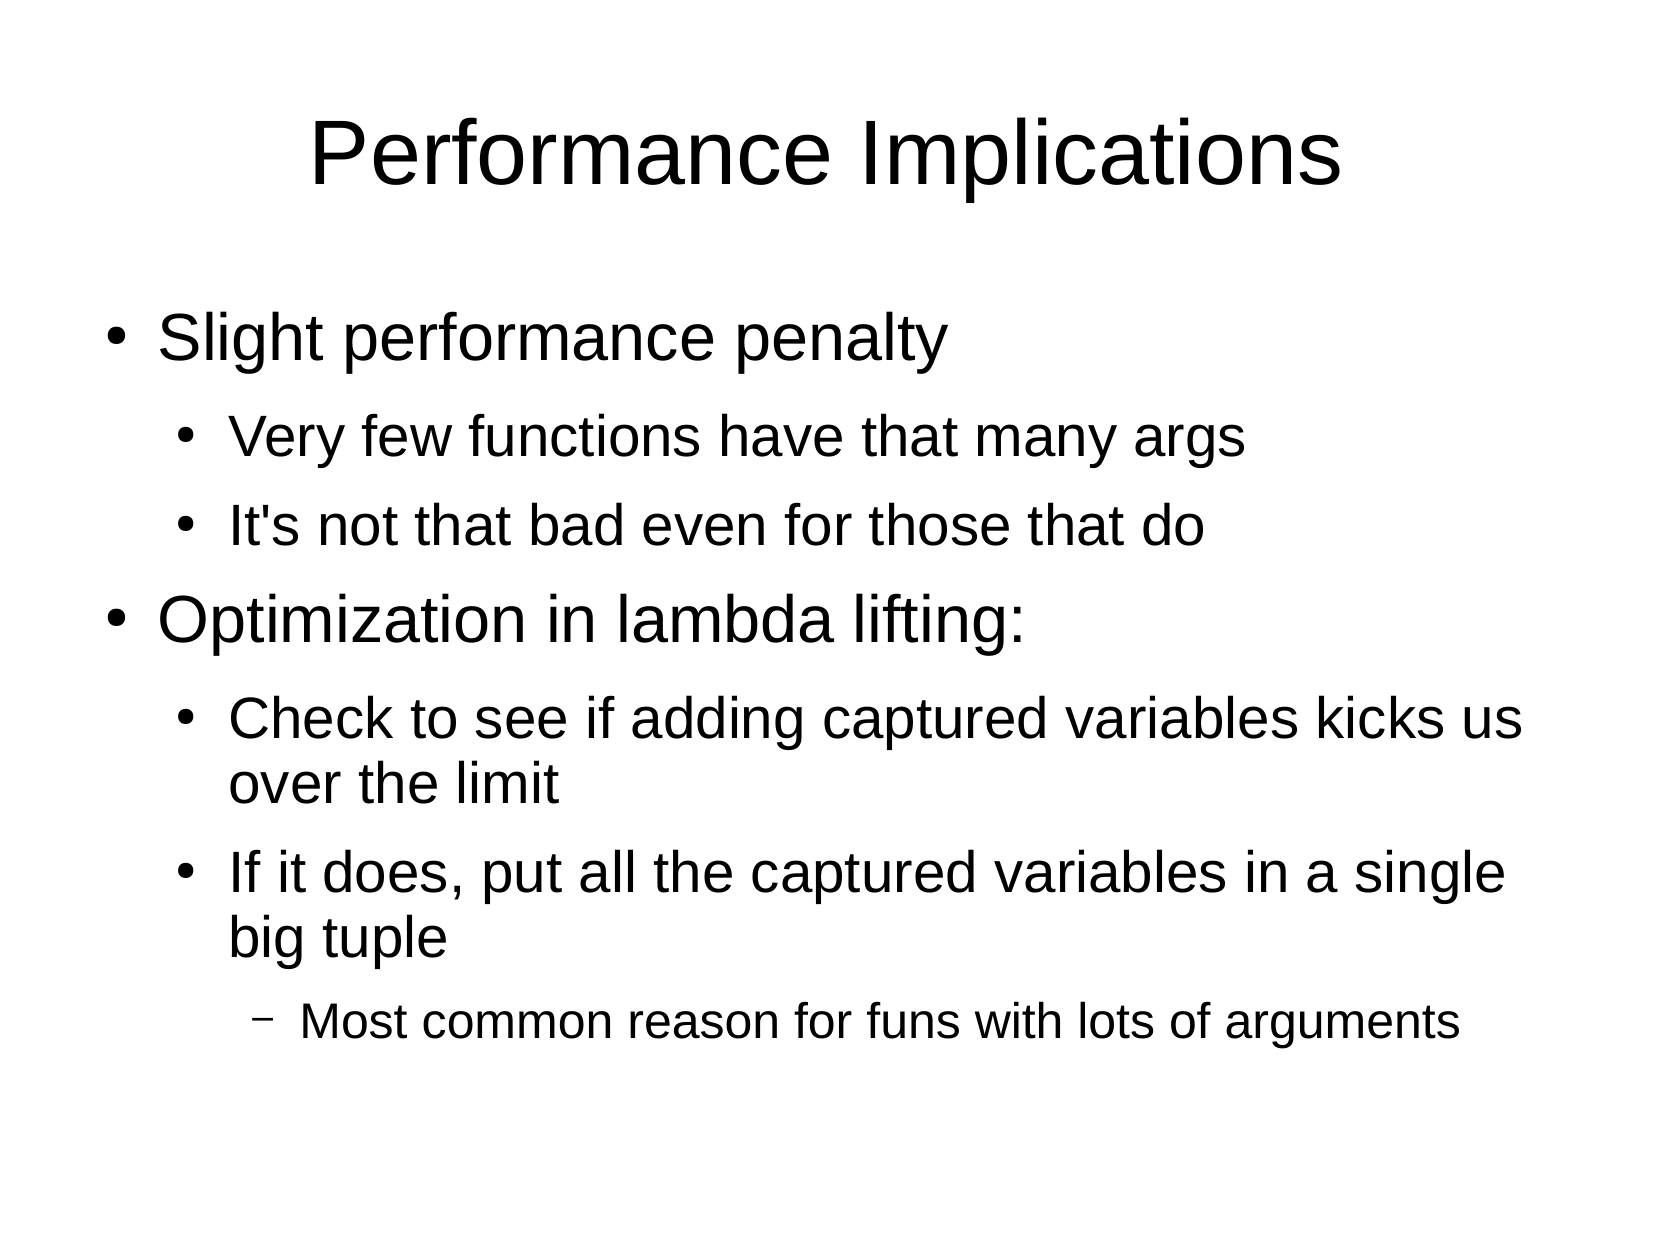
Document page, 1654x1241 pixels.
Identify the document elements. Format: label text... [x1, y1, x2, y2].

list Slight performance penalty Very few functions have that many args It's not that bad even for those that do Optimization in lambda lifting: Check to see if adding captured variables kicks us over the limit If it does, put all the captured variables in a single big tuple Most common reason for funs with lots of arguments [86, 300, 1576, 1119]
title Performance Implications [82, 49, 1571, 257]
